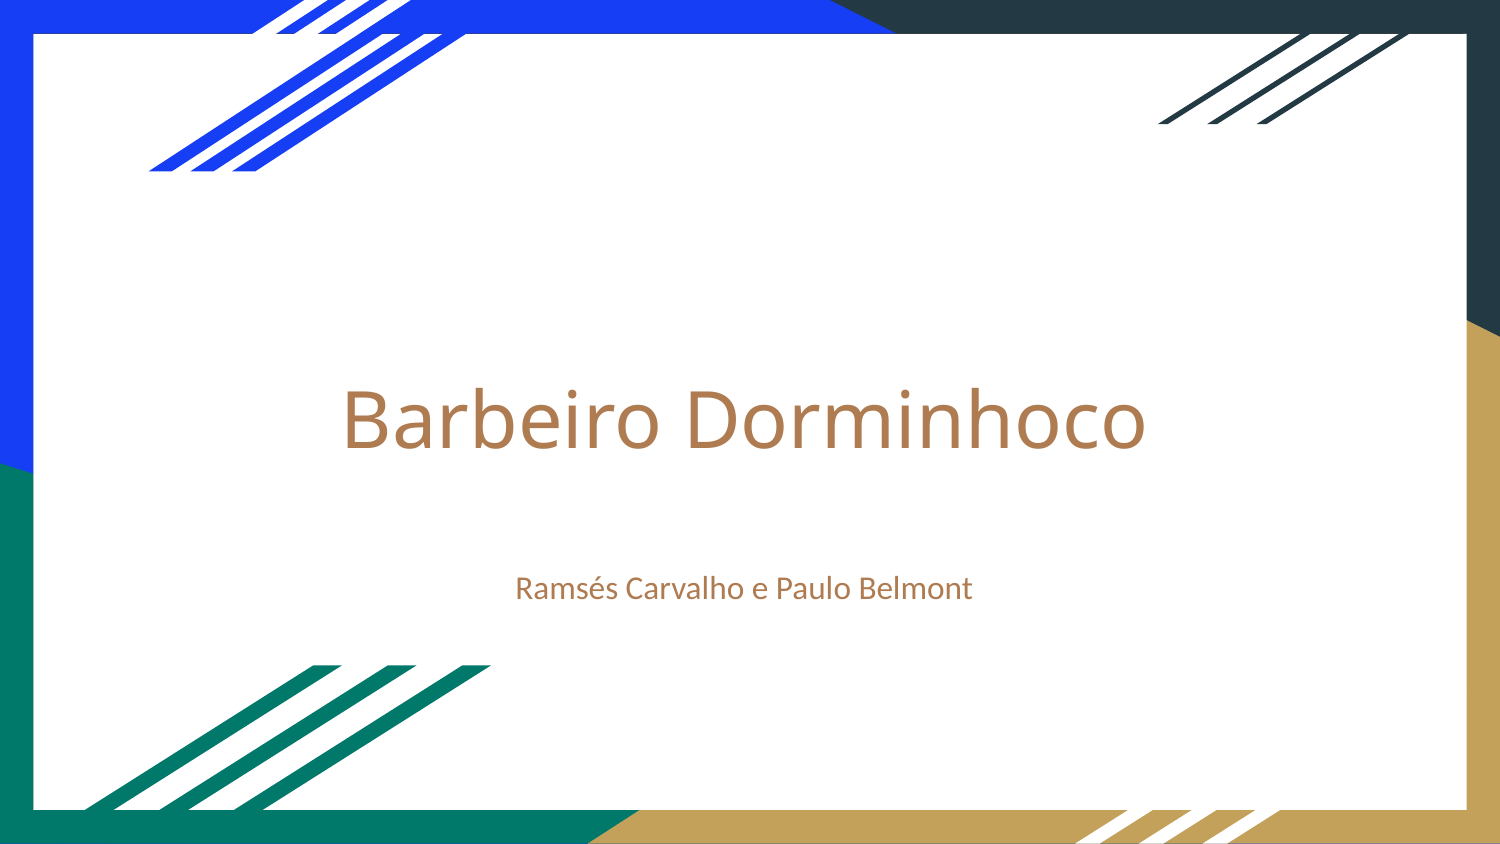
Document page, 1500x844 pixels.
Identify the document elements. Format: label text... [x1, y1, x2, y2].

title Barbeiro Dorminhoco [304, 298, 1185, 537]
subtitle Ramsés Carvalho e Paulo Belmont [304, 559, 1185, 646]
